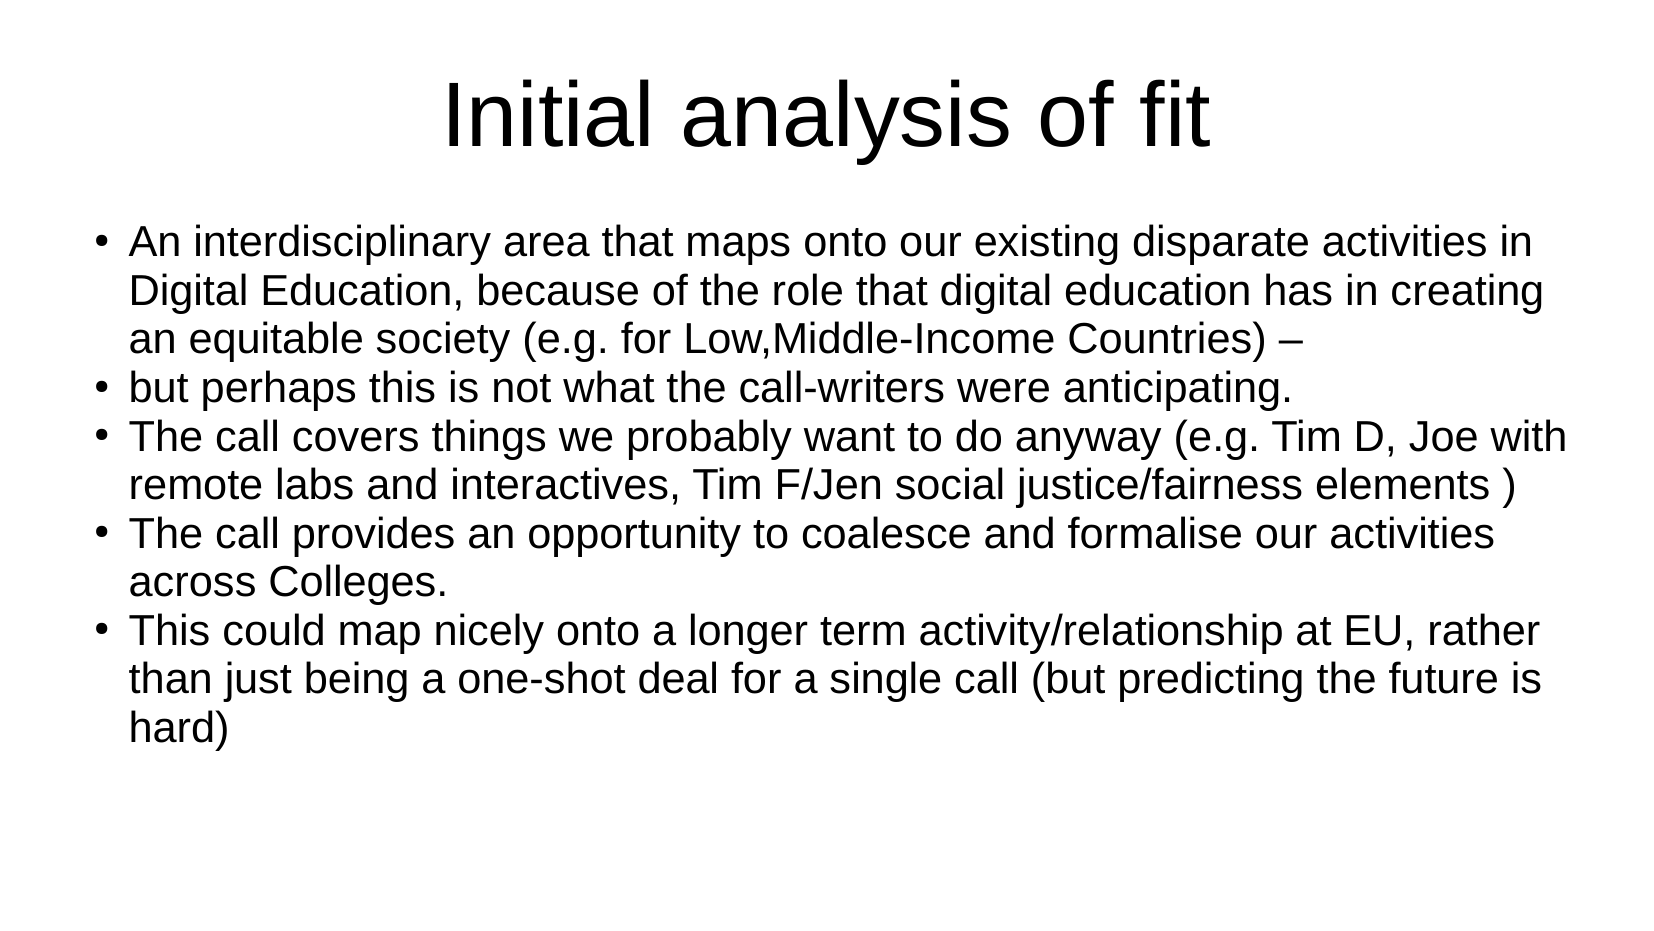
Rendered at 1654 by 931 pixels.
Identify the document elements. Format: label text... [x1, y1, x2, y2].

list An interdisciplinary area that maps onto our existing disparate activities in Digital Education, because of the role that digital education has in creating an equitable society (e.g. for Low,Middle-Income Countries) – but perhaps this is not what the call-writers were anticipating. The call covers things we probably want to do anyway (e.g. Tim D, Joe with remote labs and interactives, Tim F/Jen social justice/fairness elements ) The call provides an opportunity to coalesce and formalise our activities across Colleges. This could map nicely onto a longer term activity/relationship at EU, rather than just being a one-shot deal for a single call (but predicting the future is hard) [82, 217, 1571, 758]
title Initial analysis of fit [82, 37, 1571, 193]
